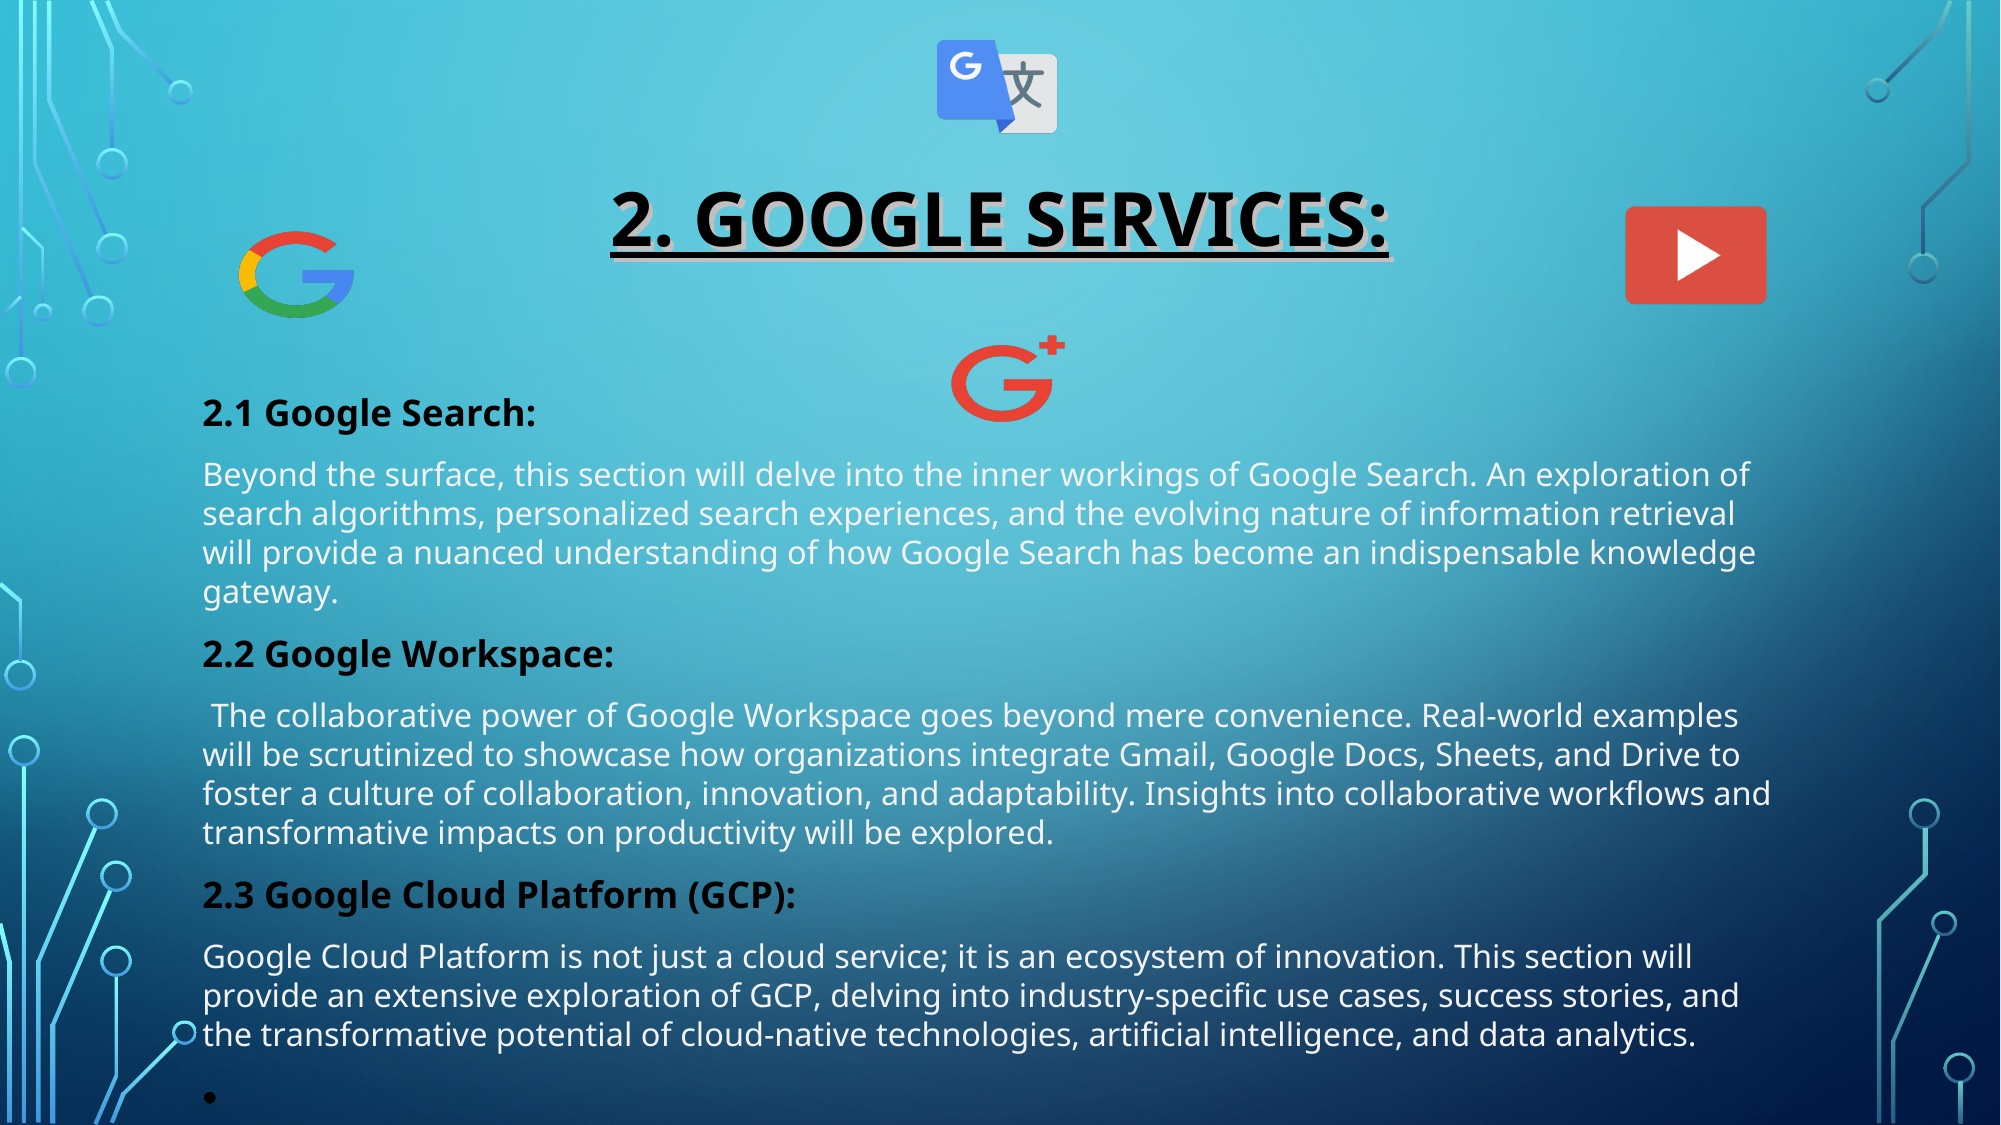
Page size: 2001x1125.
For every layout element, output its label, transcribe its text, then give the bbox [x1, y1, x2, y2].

picture [230, 222, 366, 324]
title 2. Google Services: [187, 101, 1813, 344]
picture [1601, 166, 1797, 350]
list 2.1 Google Search: Beyond the surface, this section will delve into the inner workings of Google Search. An exploration of search algorithms, personalized search experiences, and the evolving nature of information retrieval will provide a nuanced understanding of how Google Search has become an indispensable knowledge gateway. 2.2 Google Workspace: The collaborative power of Google Workspace goes beyond mere convenience. Real-world examples will be scrutinized to showcase how organizations integrate Gmail, Google Docs, Sheets, and Drive to foster a culture of collaboration, innovation, and adaptability. Insights into collaborative workflows and transformative impacts on productivity will be explored. 2.3 Google Cloud Platform (GCP): Google Cloud Platform is not just a cloud service; it is an ecosystem of innovation. This section will provide an extensive exploration of GCP, delving into industry-specific use cases, success stories, and the transformative potential of cloud-native technologies, artificial intelligence, and data analytics. [187, 369, 1813, 1067]
picture [916, 12, 1083, 161]
picture [943, 326, 1077, 428]
